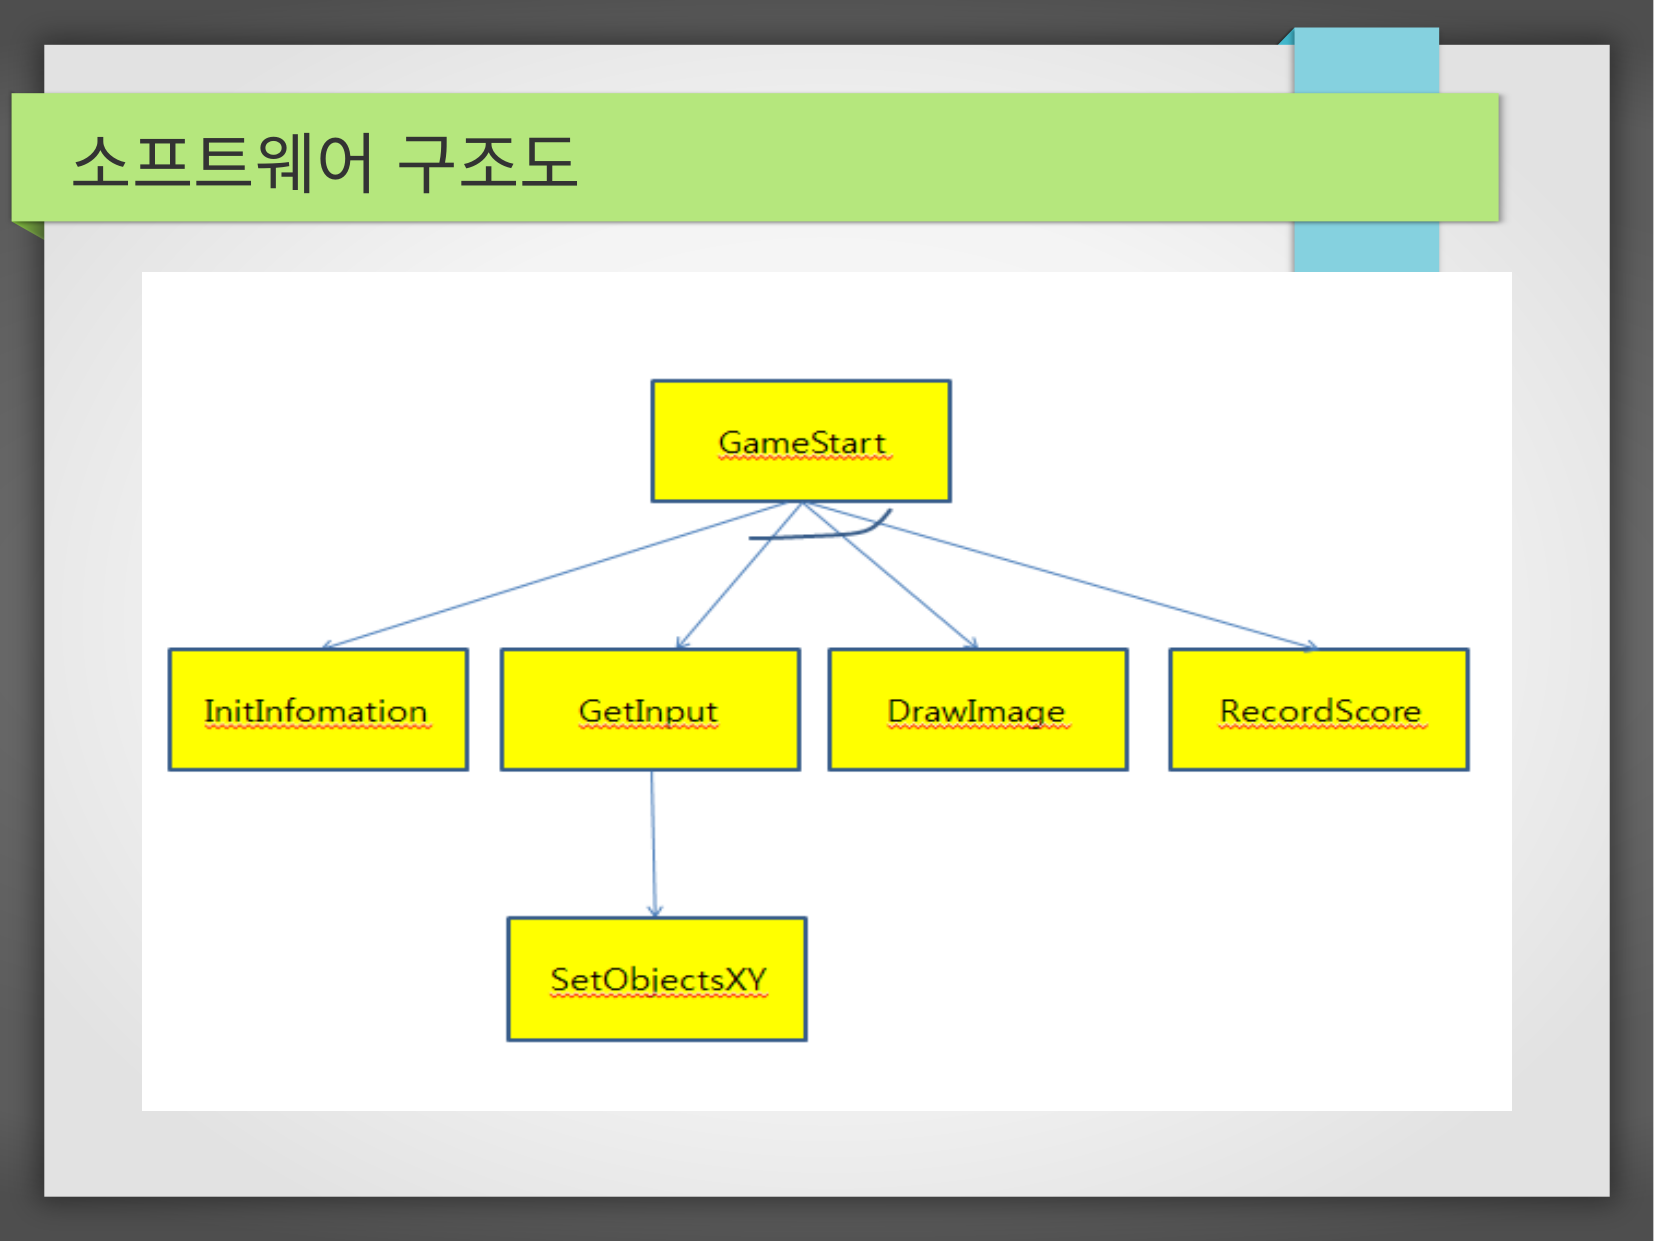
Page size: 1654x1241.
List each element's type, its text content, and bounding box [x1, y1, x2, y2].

title 소프트웨어 구조도 [70, 106, 1229, 213]
picture [0, 0, 1654, 1241]
